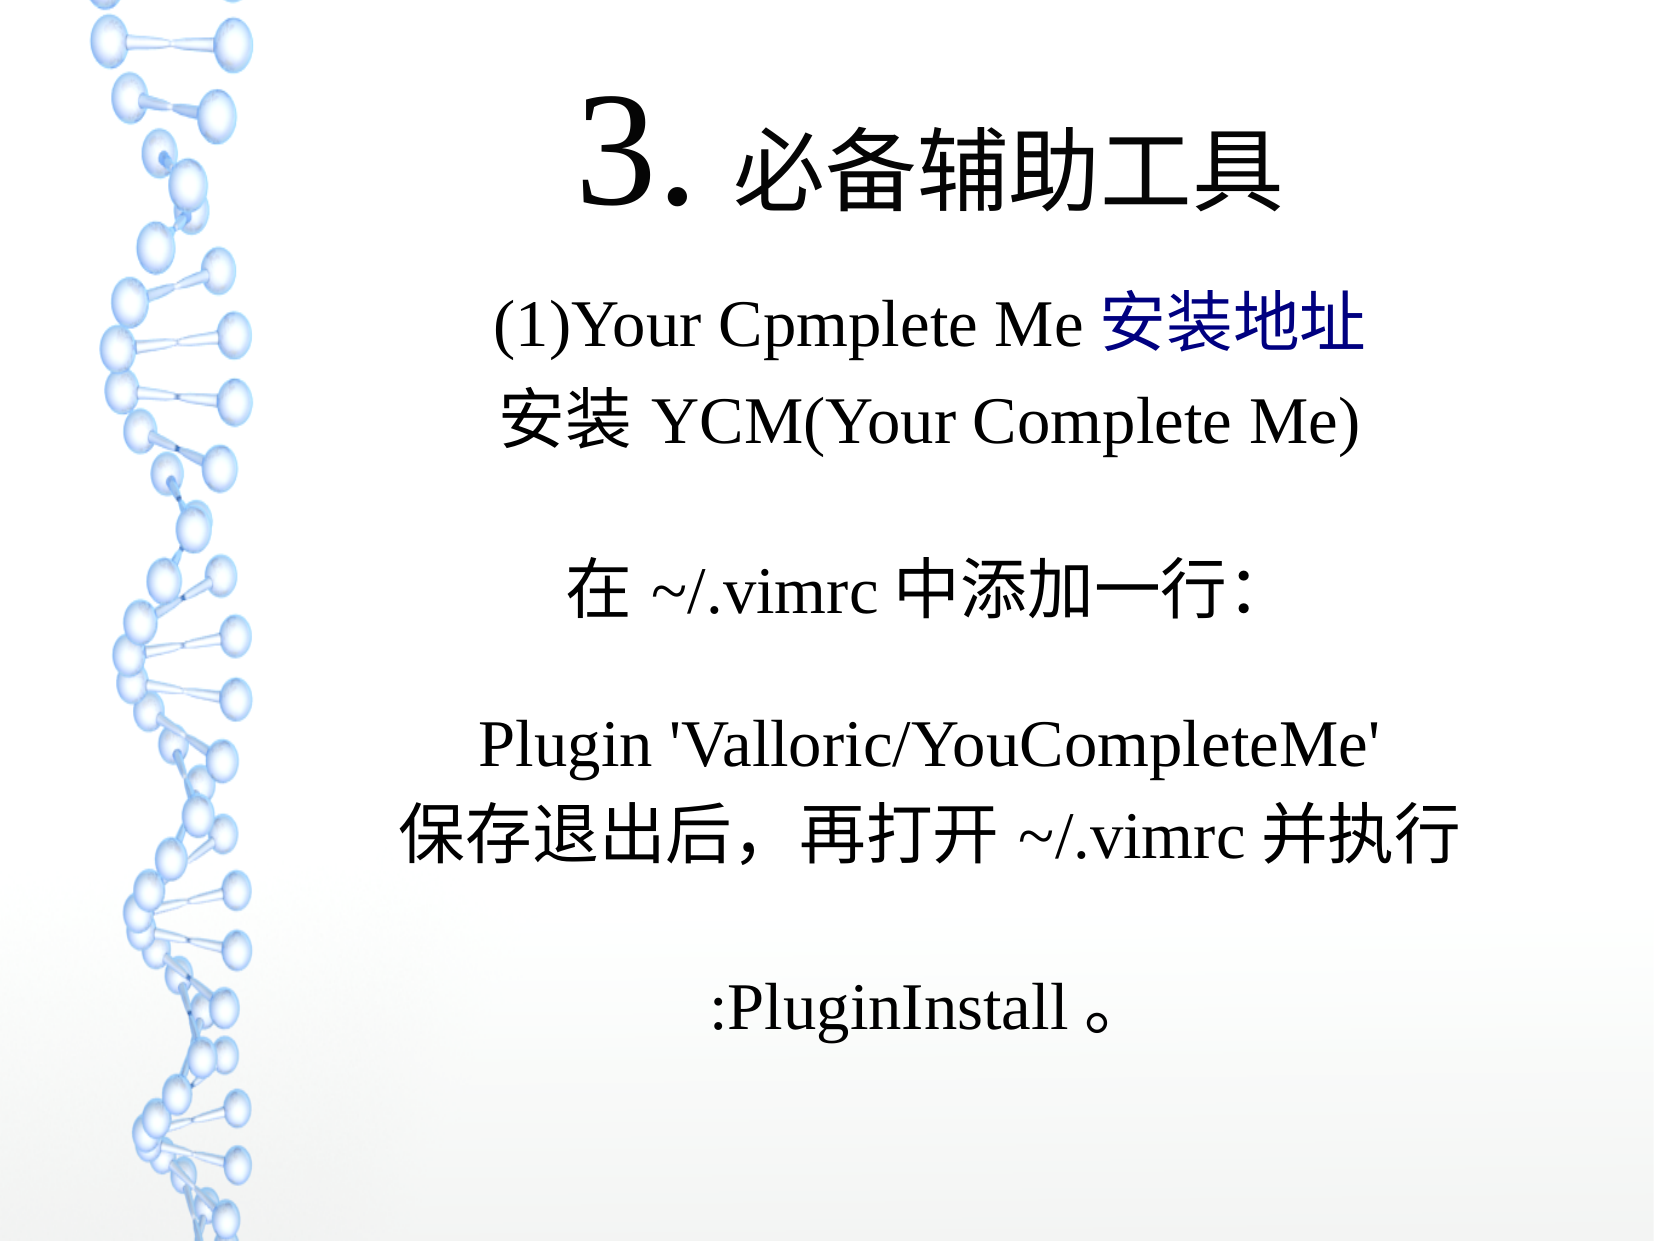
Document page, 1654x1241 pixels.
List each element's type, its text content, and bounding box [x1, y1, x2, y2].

title 3.必备辅助工具 [265, 47, 1595, 252]
subtitle (1)Your Cpmplete Me安装地址 安装YCM(Your Complete Me) 在~/.vimrc中添加一行： Plugin 'Valloric/YouCompleteMe' 保存退出后，再打开~/.vimrc并执行 :PluginInstall。 [265, 271, 1595, 1046]
picture [0, 0, 1654, 1241]
